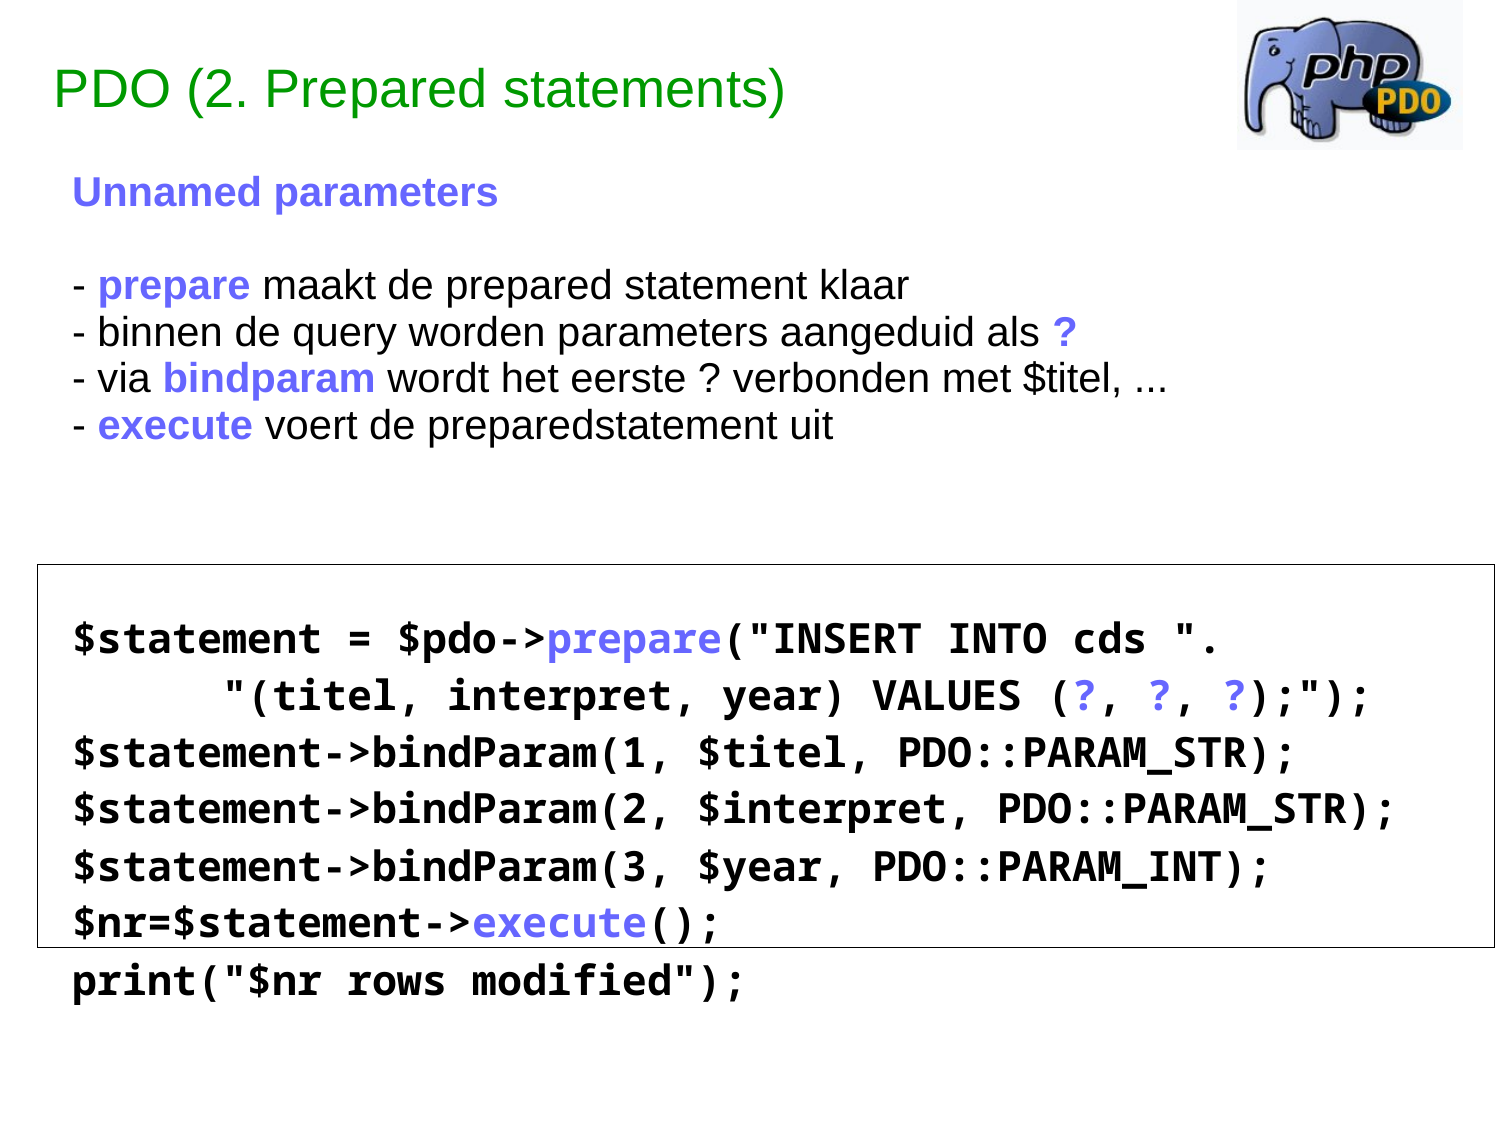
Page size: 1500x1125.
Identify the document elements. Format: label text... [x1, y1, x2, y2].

picture [1237, 0, 1463, 150]
text_box Unnamed parameters - prepare maakt de prepared statement klaar - binnen de query worden parameters aangeduid als ? - via bindparam wordt het eerste ? verbonden met $titel, ... - execute voert de preparedstatement uit $statement = $pdo->prepare("INSERT INTO cds ". "(titel, interpret, year) VALUES (?, ?, ?);"); $statement->bindParam(1, $titel, PDO::PARAM_STR); $statement->bindParam(2, $interpret, PDO::PARAM_STR); $statement->bindParam(3, $year, PDO::PARAM_INT); $nr=$statement->execute(); print("$nr rows modified"); [57, 161, 1500, 984]
text_box Unnamed parameters - prepare maakt de prepared statement klaar - binnen de query worden parameters aangeduid als ? - via bindparam wordt het eerste ? verbonden met $titel, ... - execute voert de preparedstatement uit $statement = $pdo->prepare("INSERT INTO cds ". "(titel, interpret, year) VALUES (?, ?, ?);"); $statement->bindParam(1, $titel, PDO::PARAM_STR); $statement->bindParam(2, $interpret, PDO::PARAM_STR); $statement->bindParam(3, $year, PDO::PARAM_INT); $nr=$statement->execute(); print("$nr rows modified"); [57, 565, 1494, 947]
text_box PDO (2. Prepared statements) [39, 51, 1237, 127]
